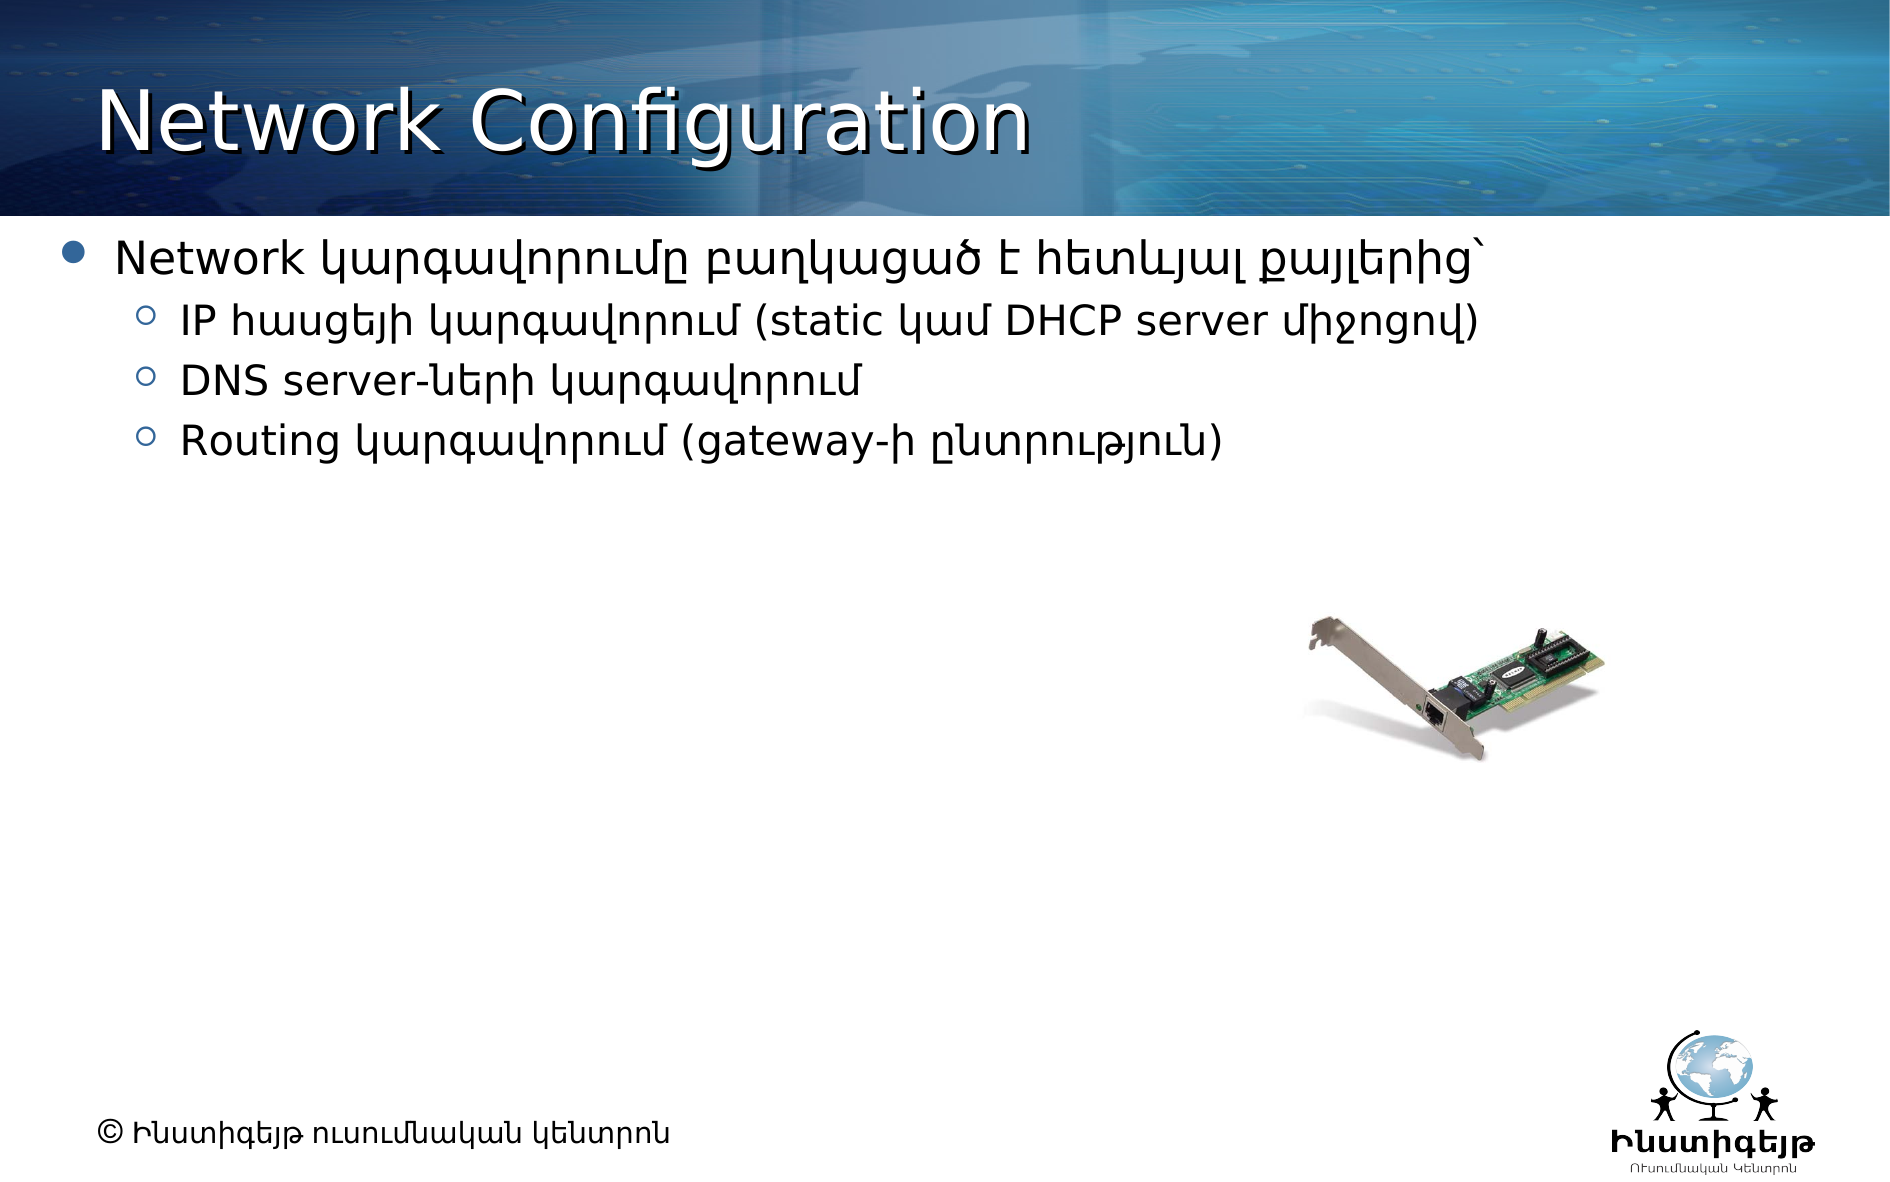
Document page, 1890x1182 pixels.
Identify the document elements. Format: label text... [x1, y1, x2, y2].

picture [1275, 525, 1613, 863]
picture [1612, 1030, 1815, 1175]
list Network կարգավորումը բաղկացած է հետևյալ քայլերից՝ IP հասցեյի կարգավորում (static կամ DHCP server միջոցով) DNS server-ների կարգավորում Routing կարգավորում (gateway-ի ընտրություն) [59, 236, 1831, 922]
title Network Configuration [94, 47, 1793, 217]
picture [0, 0, 1890, 216]
